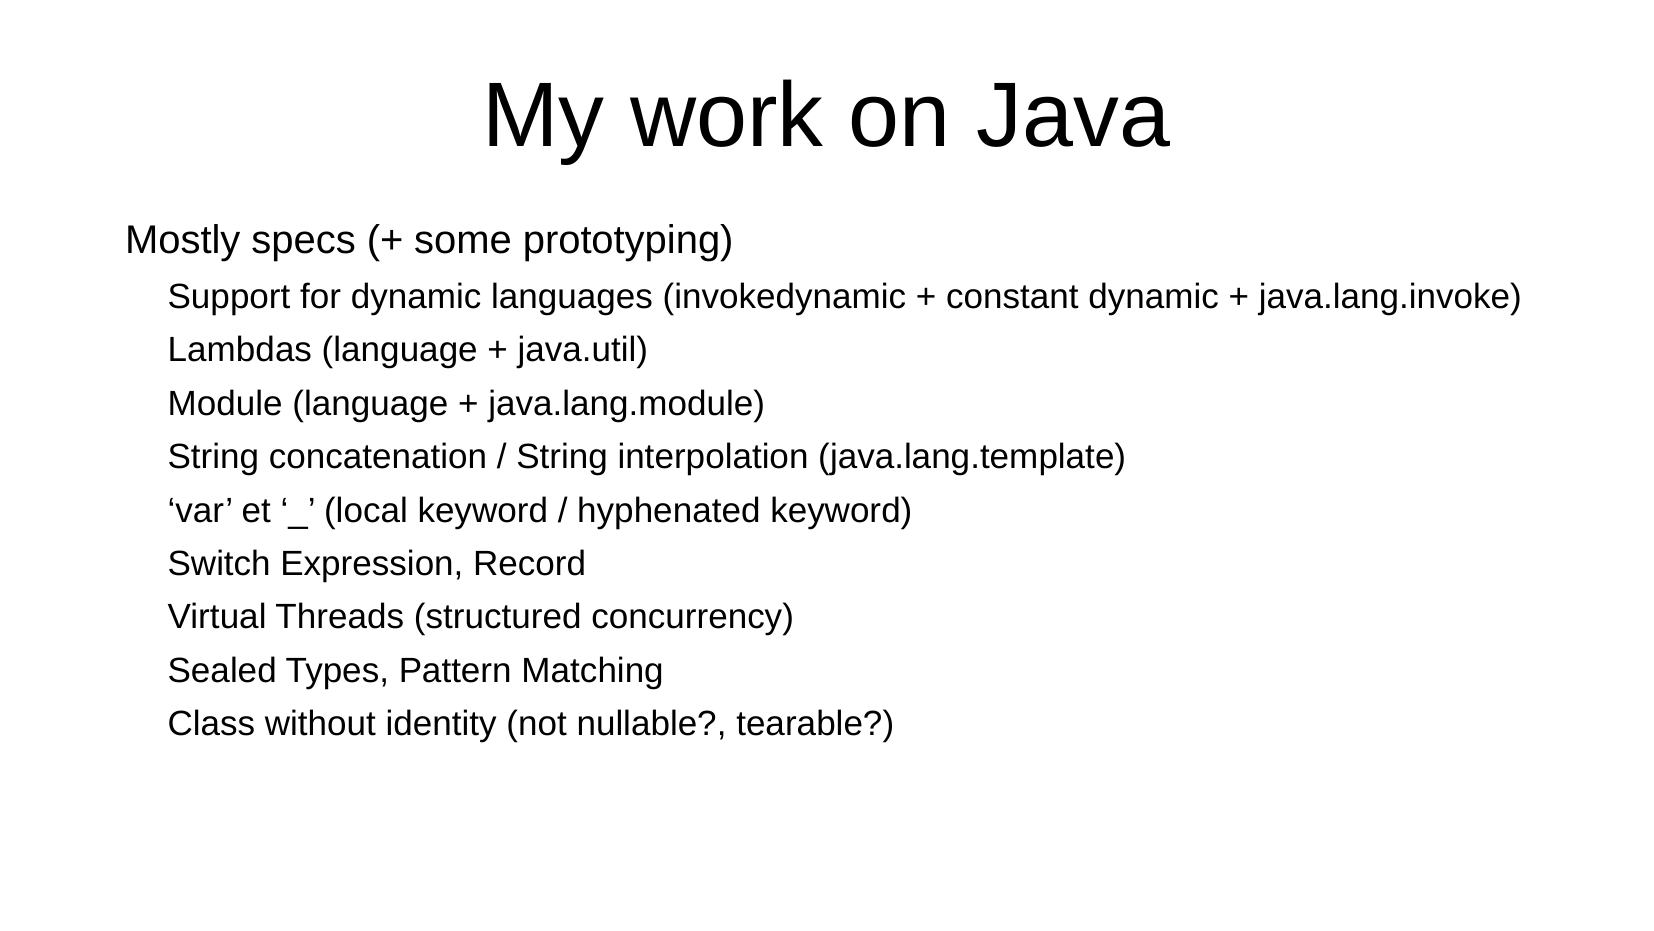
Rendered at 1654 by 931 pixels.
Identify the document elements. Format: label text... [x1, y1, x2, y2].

title My work on Java [82, 37, 1571, 193]
list Mostly specs (+ some prototyping) Support for dynamic languages (invokedynamic + constant dynamic + java.lang.invoke) Lambdas (language + java.util) Module (language + java.lang.module) String concatenation / String interpolation (java.lang.template) ‘var’ et ‘_’ (local keyword / hyphenated keyword) Switch Expression, Record Virtual Threads (structured concurrency) Sealed Types, Pattern Matching Class without identity (not nullable?, tearable?) [82, 217, 1571, 758]
